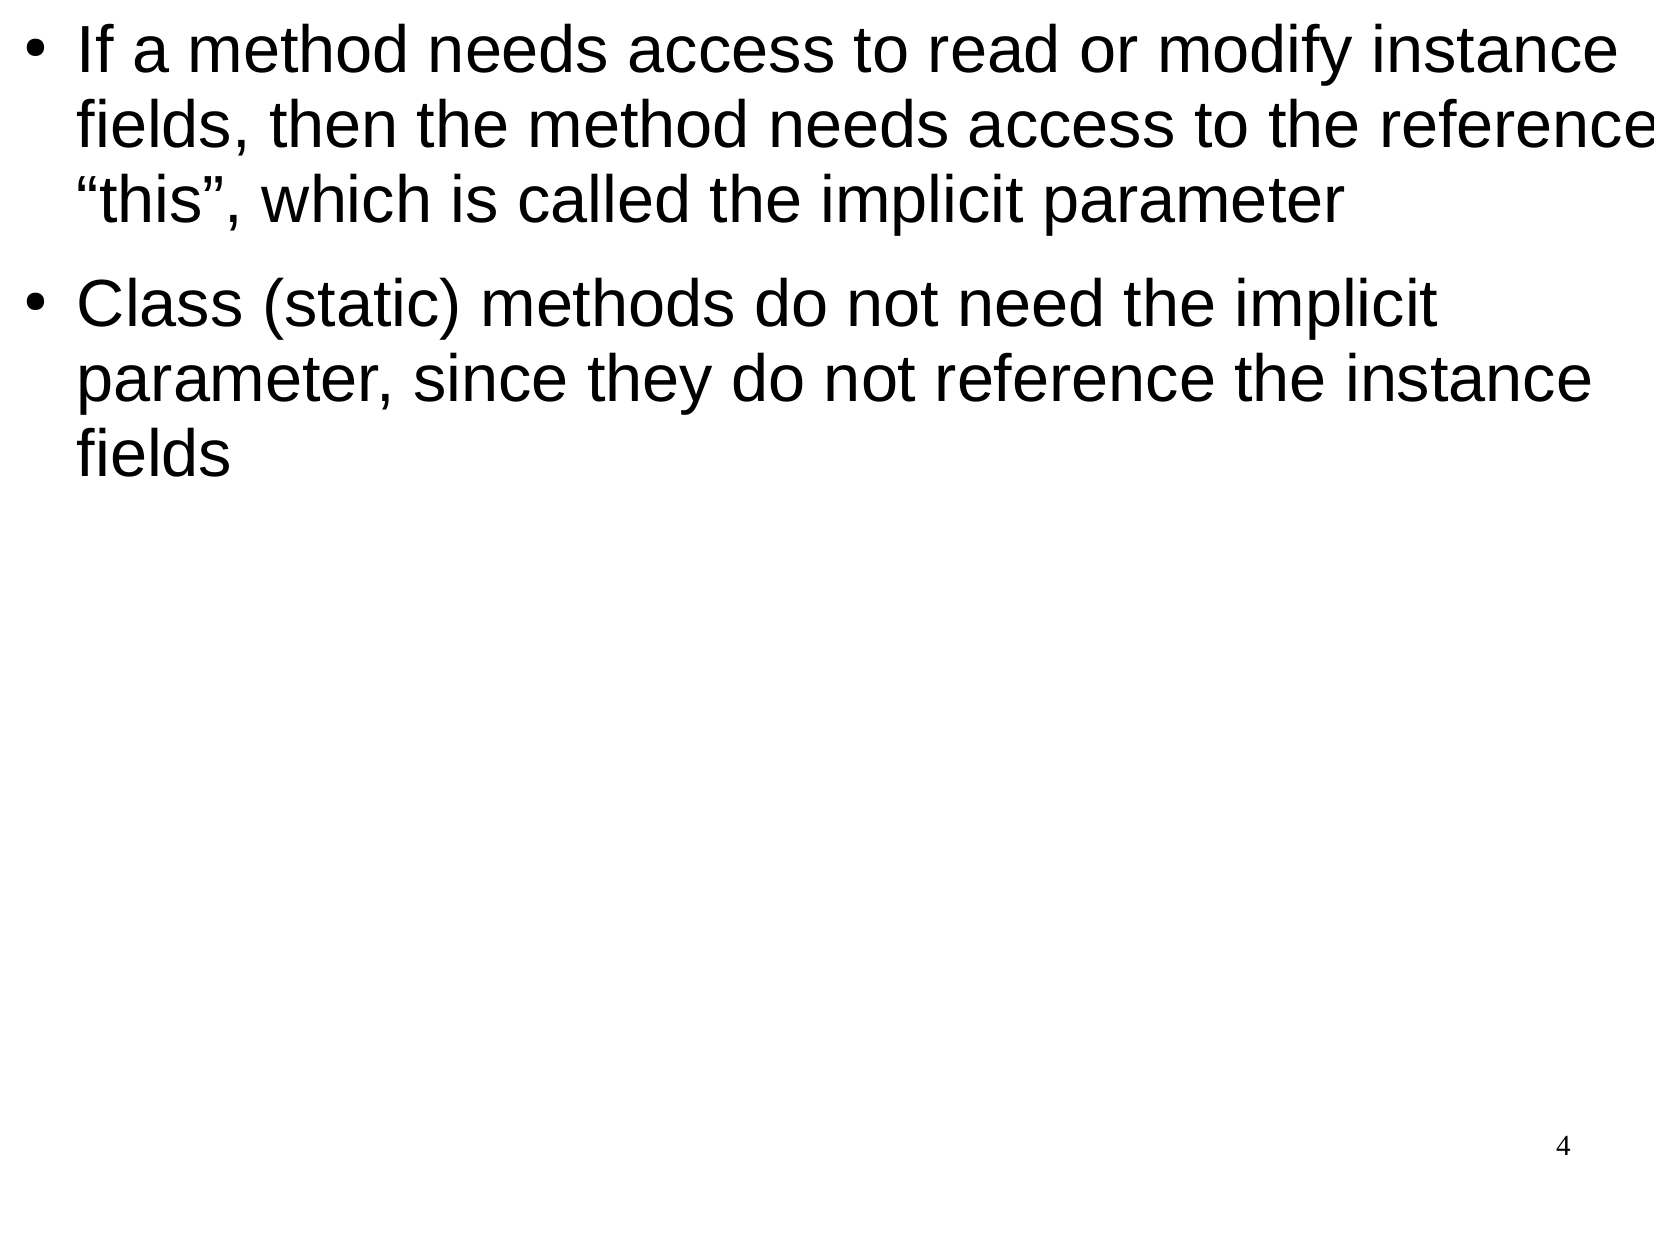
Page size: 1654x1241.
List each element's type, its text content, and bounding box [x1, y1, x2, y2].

list If a method needs access to read or modify instance fields, then the method needs access to the reference “this”, which is called the implicit parameter Class (static) methods do not need the implicit parameter, since they do not reference the instance fields [5, 12, 1654, 1241]
